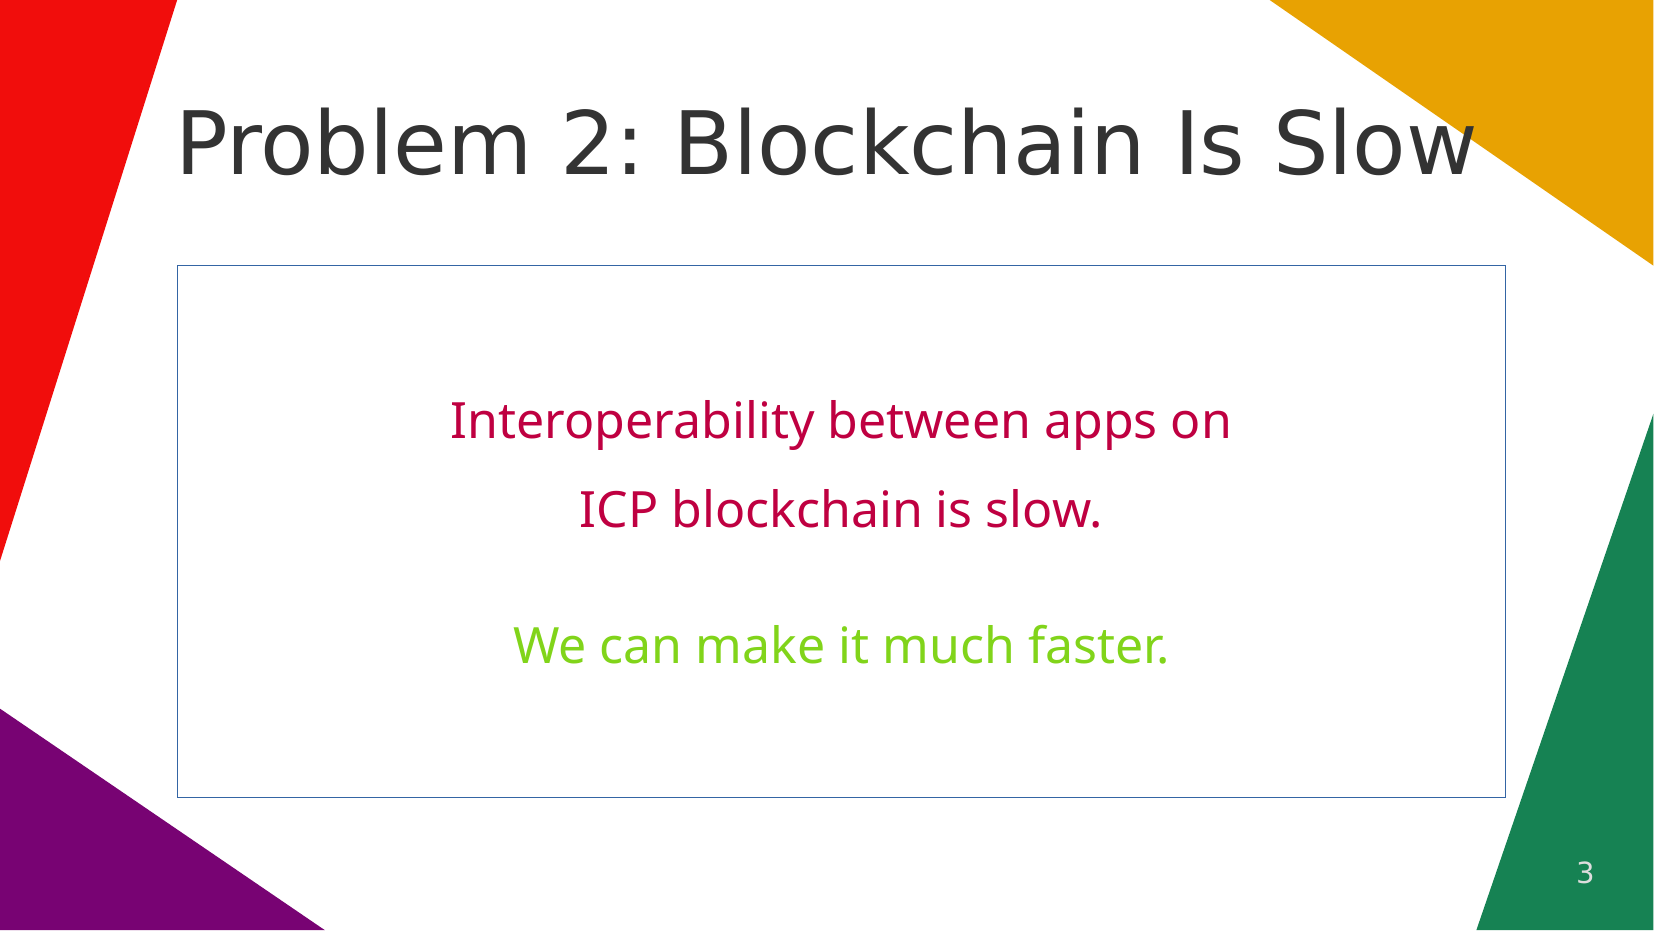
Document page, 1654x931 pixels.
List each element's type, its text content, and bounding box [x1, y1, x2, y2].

text_box Interoperability between apps on ICP blockchain is slow. We can make it much faster. [177, 265, 1506, 798]
title Problem 2: Blockchain Is Slow [118, 70, 1536, 219]
